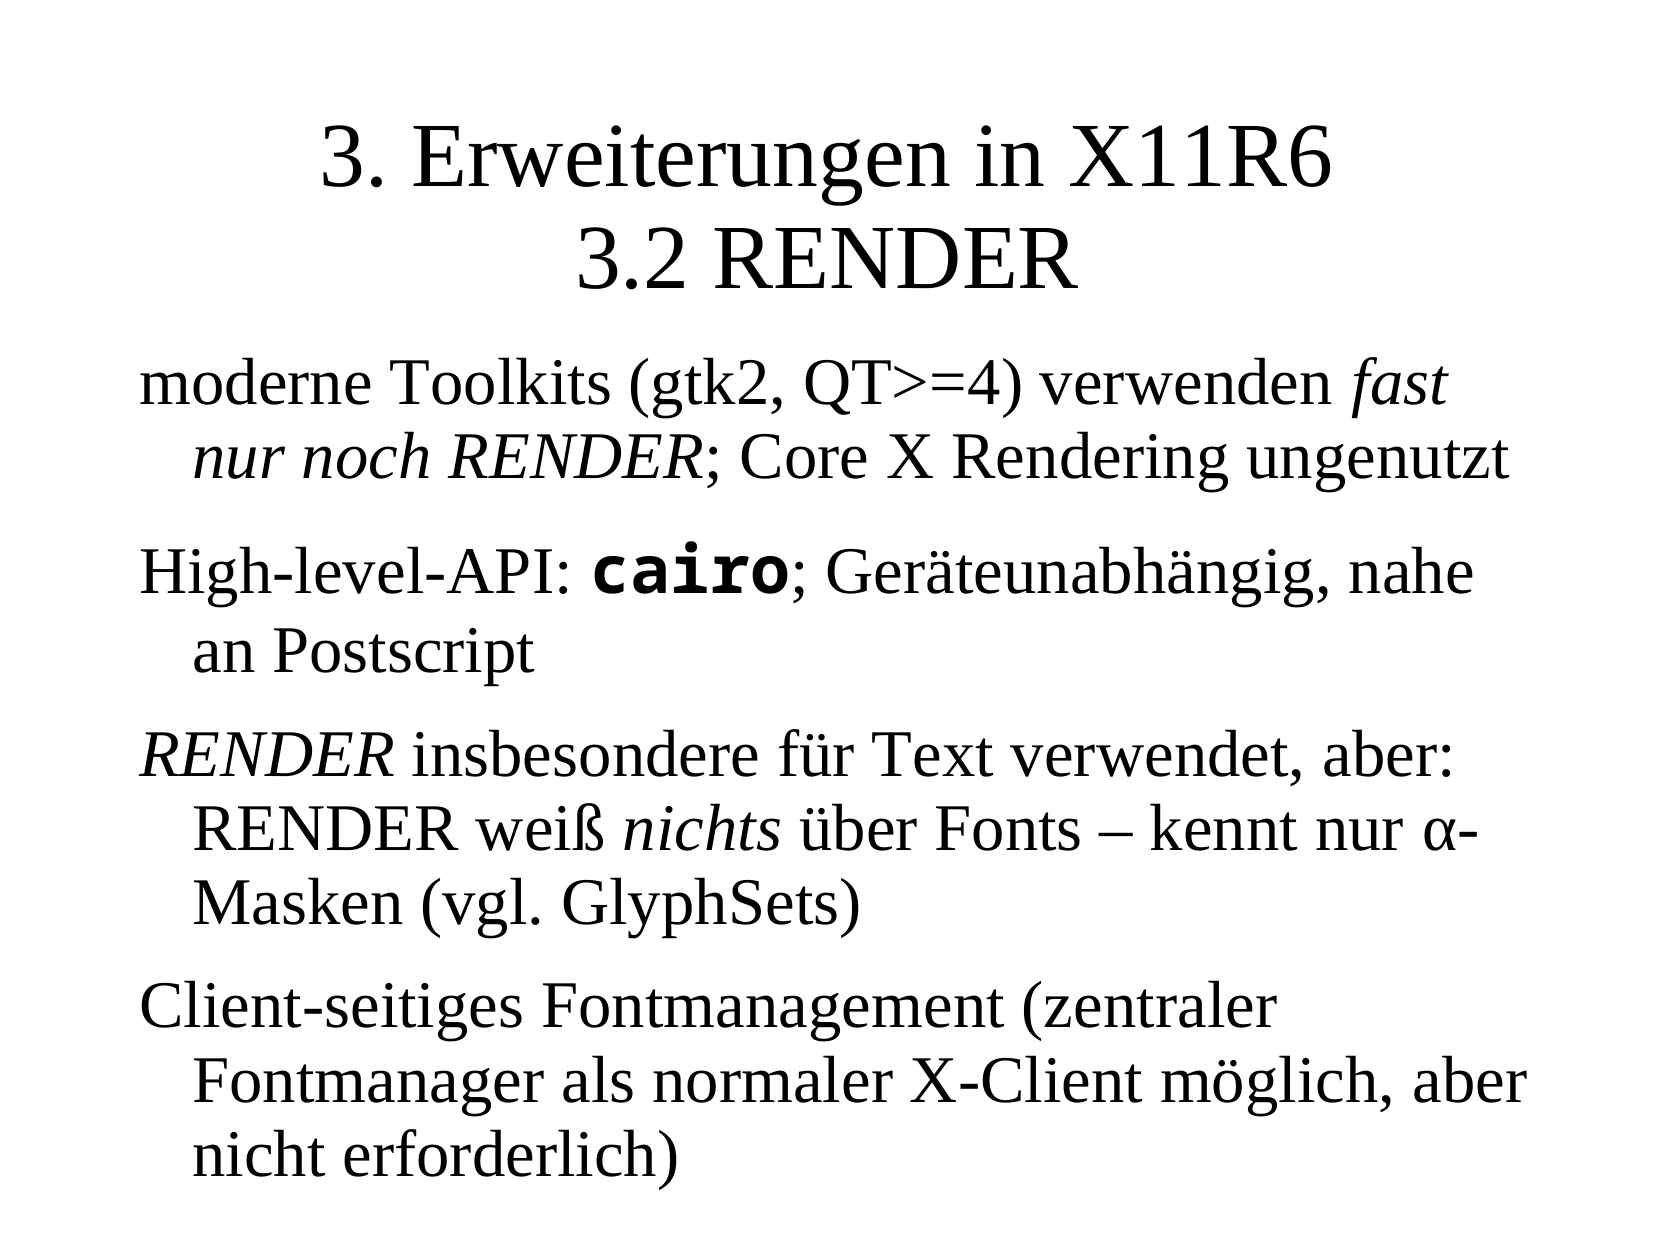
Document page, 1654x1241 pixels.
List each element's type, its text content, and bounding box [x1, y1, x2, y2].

list moderne Toolkits (gtk2, QT>=4) verwenden fast nur noch RENDER; Core X Rendering ungenutzt High-level-API: cairo; Geräteunabhängig, nahe an Postscript RENDER insbesondere für Text verwendet, aber: RENDER weiß nichts über Fonts – kennt nur α-Masken (vgl. GlyphSets) Client-seitiges Fontmanagement (zentraler Fontmanager als normaler X-Client möglich, aber nicht erforderlich) [121, 344, 1534, 1183]
title 3. Erweiterungen in X11R6 3.2 RENDER [121, 102, 1534, 311]
